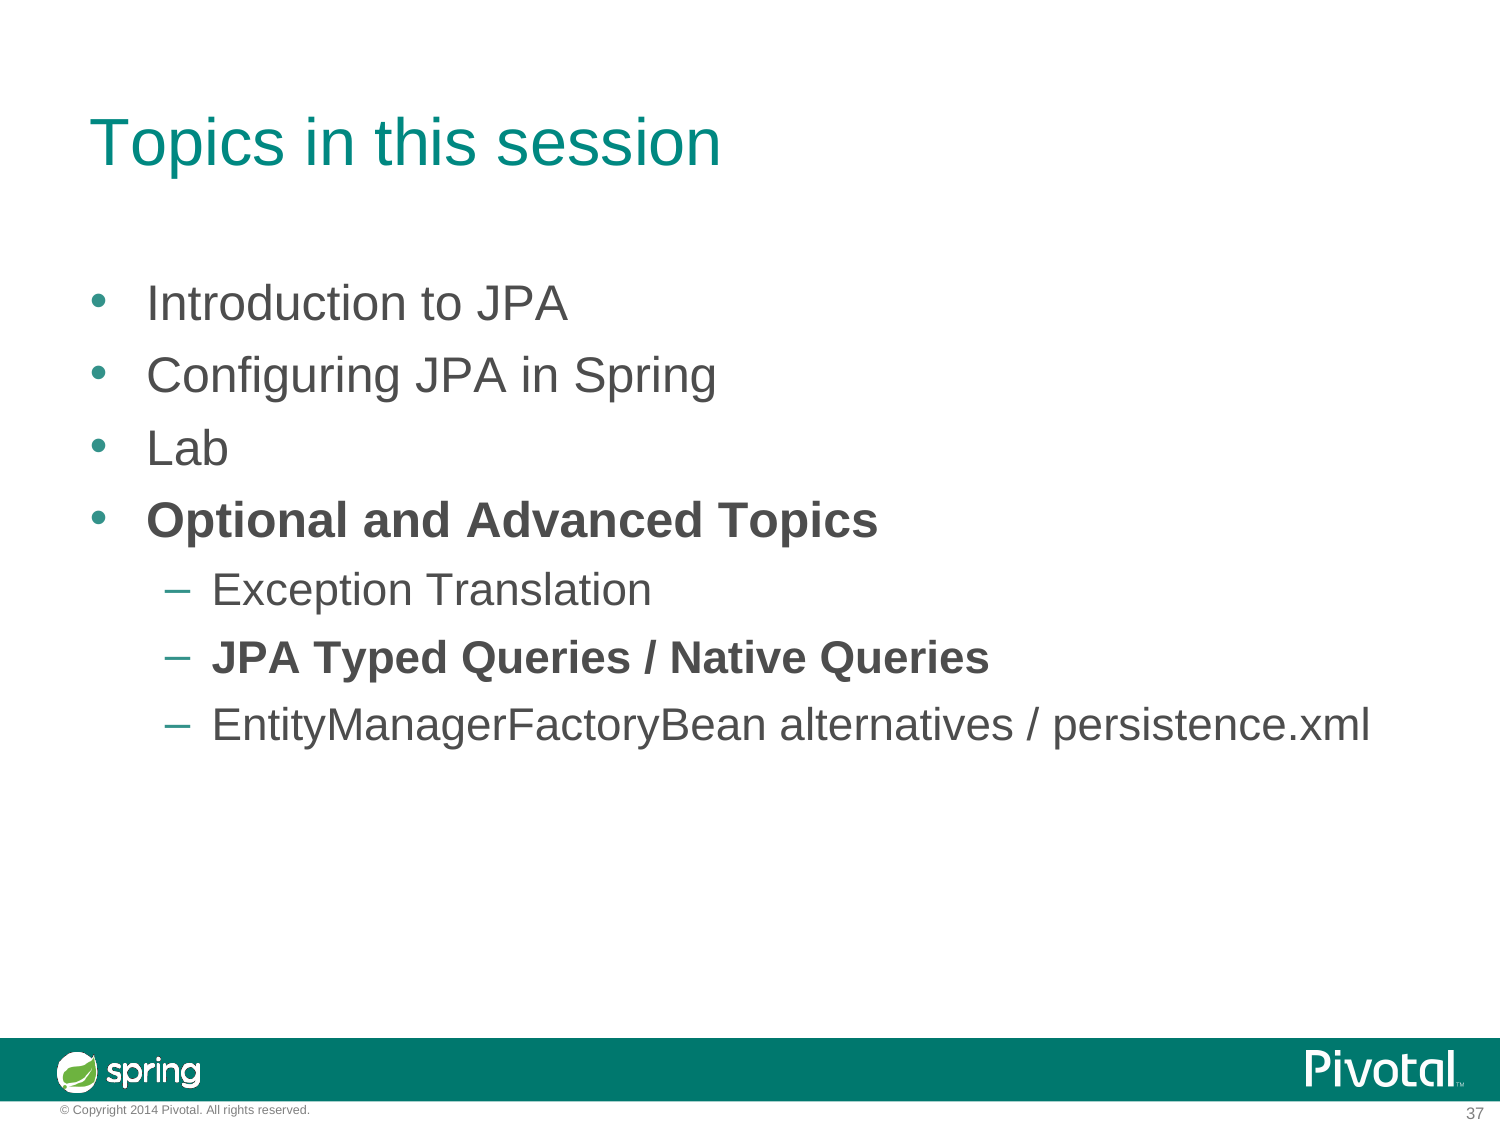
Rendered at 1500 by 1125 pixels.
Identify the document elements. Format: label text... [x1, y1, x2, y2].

picture [1306, 1050, 1464, 1087]
list Introduction to JPA Configuring JPA in Spring Lab Optional and Advanced Topics Exception Translation JPA Typed Queries / Native Queries EntityManagerFactoryBean alternatives / persistence.xml [75, 262, 1426, 1005]
picture [32, 1041, 210, 1103]
title Topics in this session [75, 45, 1426, 233]
